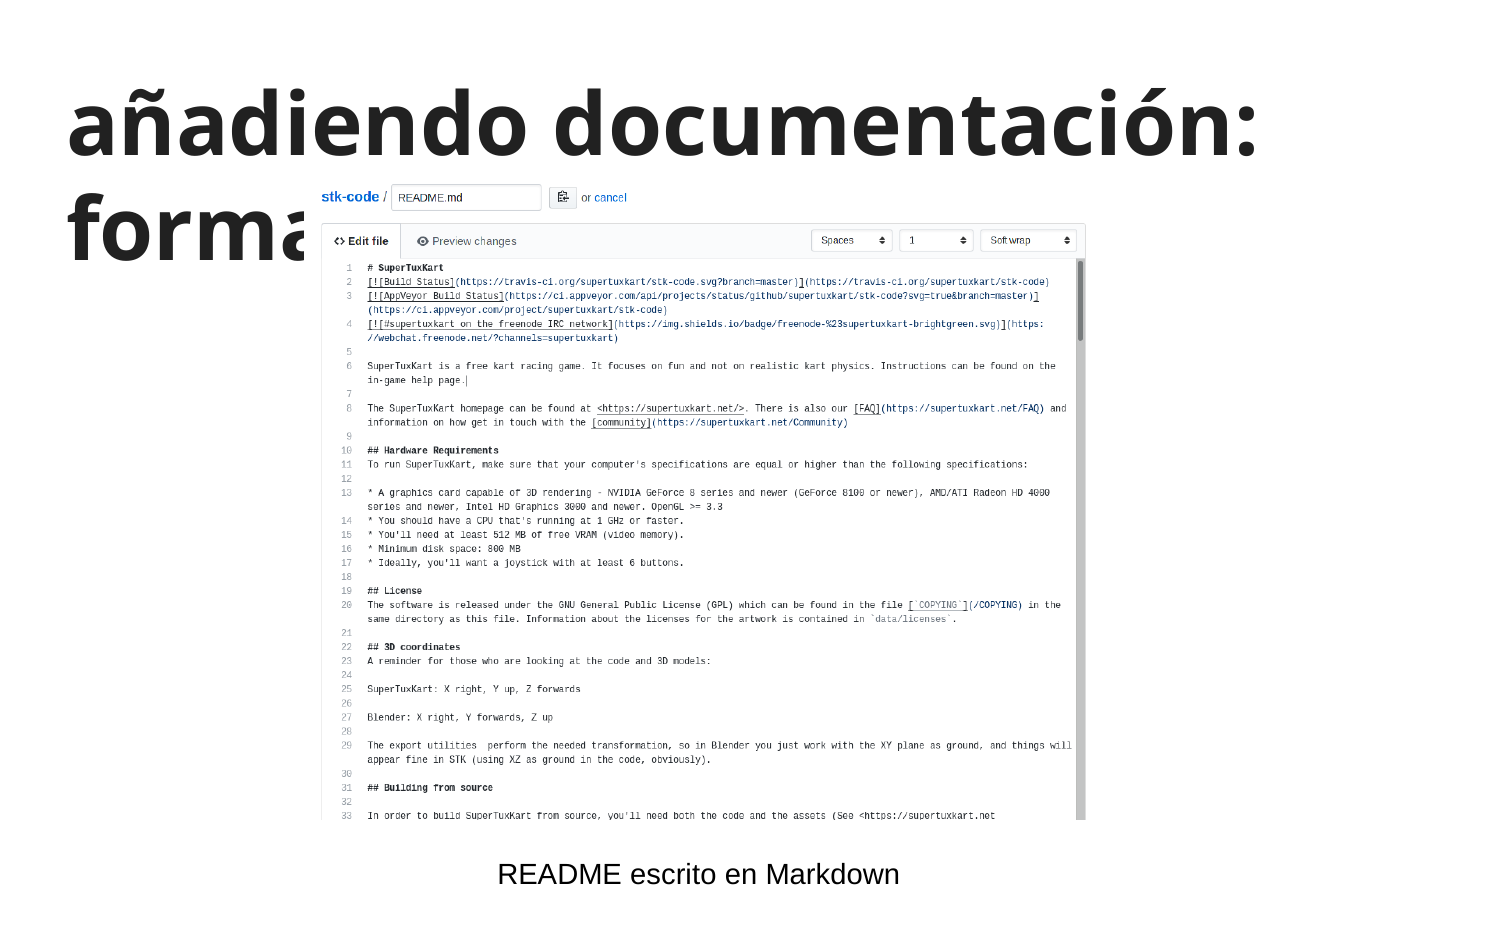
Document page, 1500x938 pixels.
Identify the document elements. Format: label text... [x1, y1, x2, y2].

picture [304, 180, 1094, 820]
text_box README escrito en Markdown [207, 840, 1191, 905]
title añadiendo documentación: formatos [51, 53, 1449, 200]
